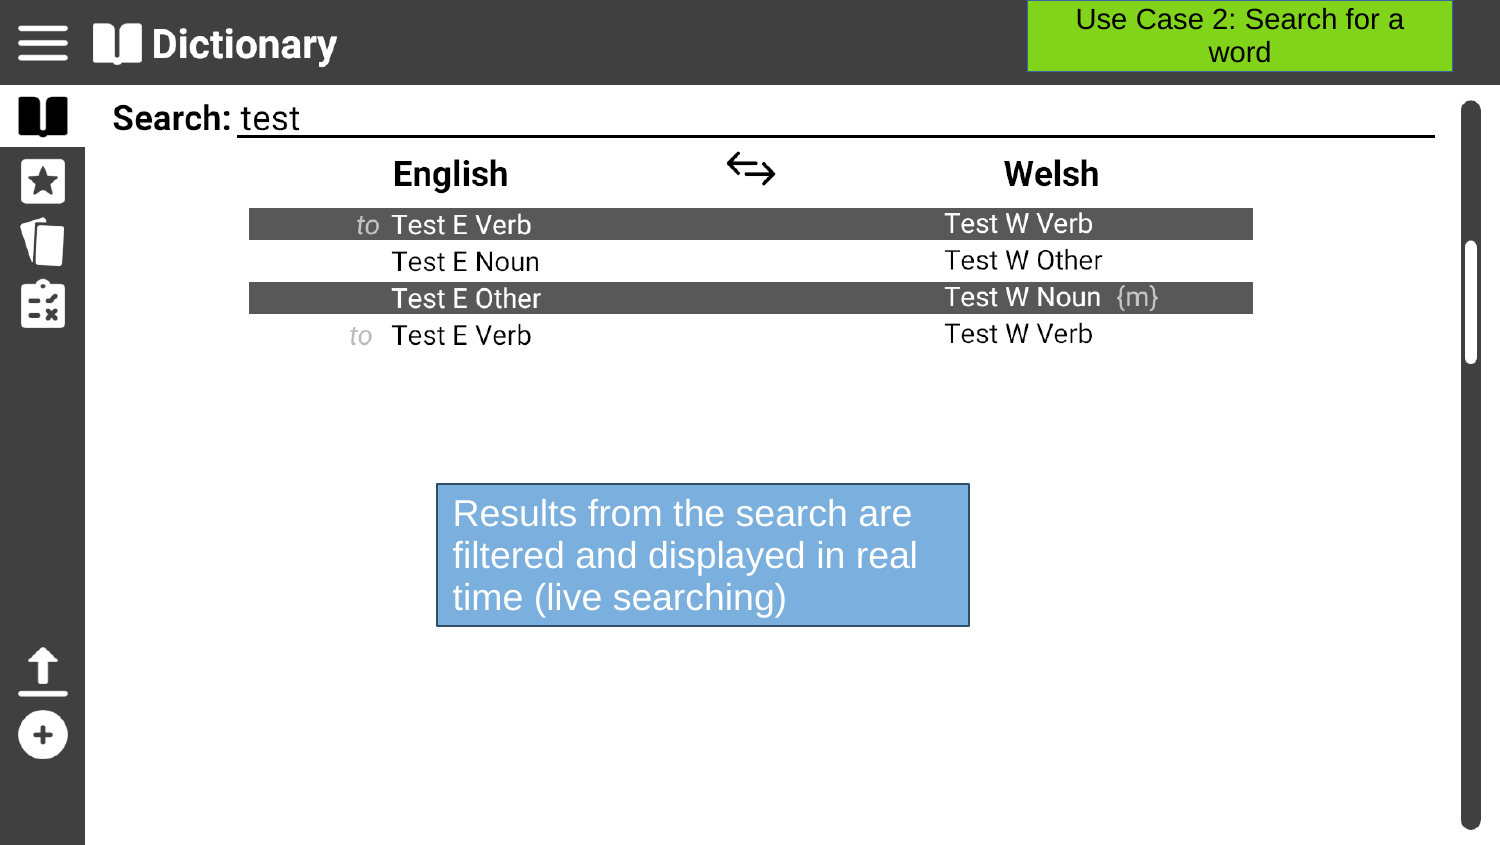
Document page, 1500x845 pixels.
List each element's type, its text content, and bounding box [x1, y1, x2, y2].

text_box Use Case 2: Search for a word [1027, 0, 1453, 72]
text_box Results from the search are filtered and displayed in real time (live searching) [437, 484, 969, 626]
picture [0, 0, 1500, 845]
